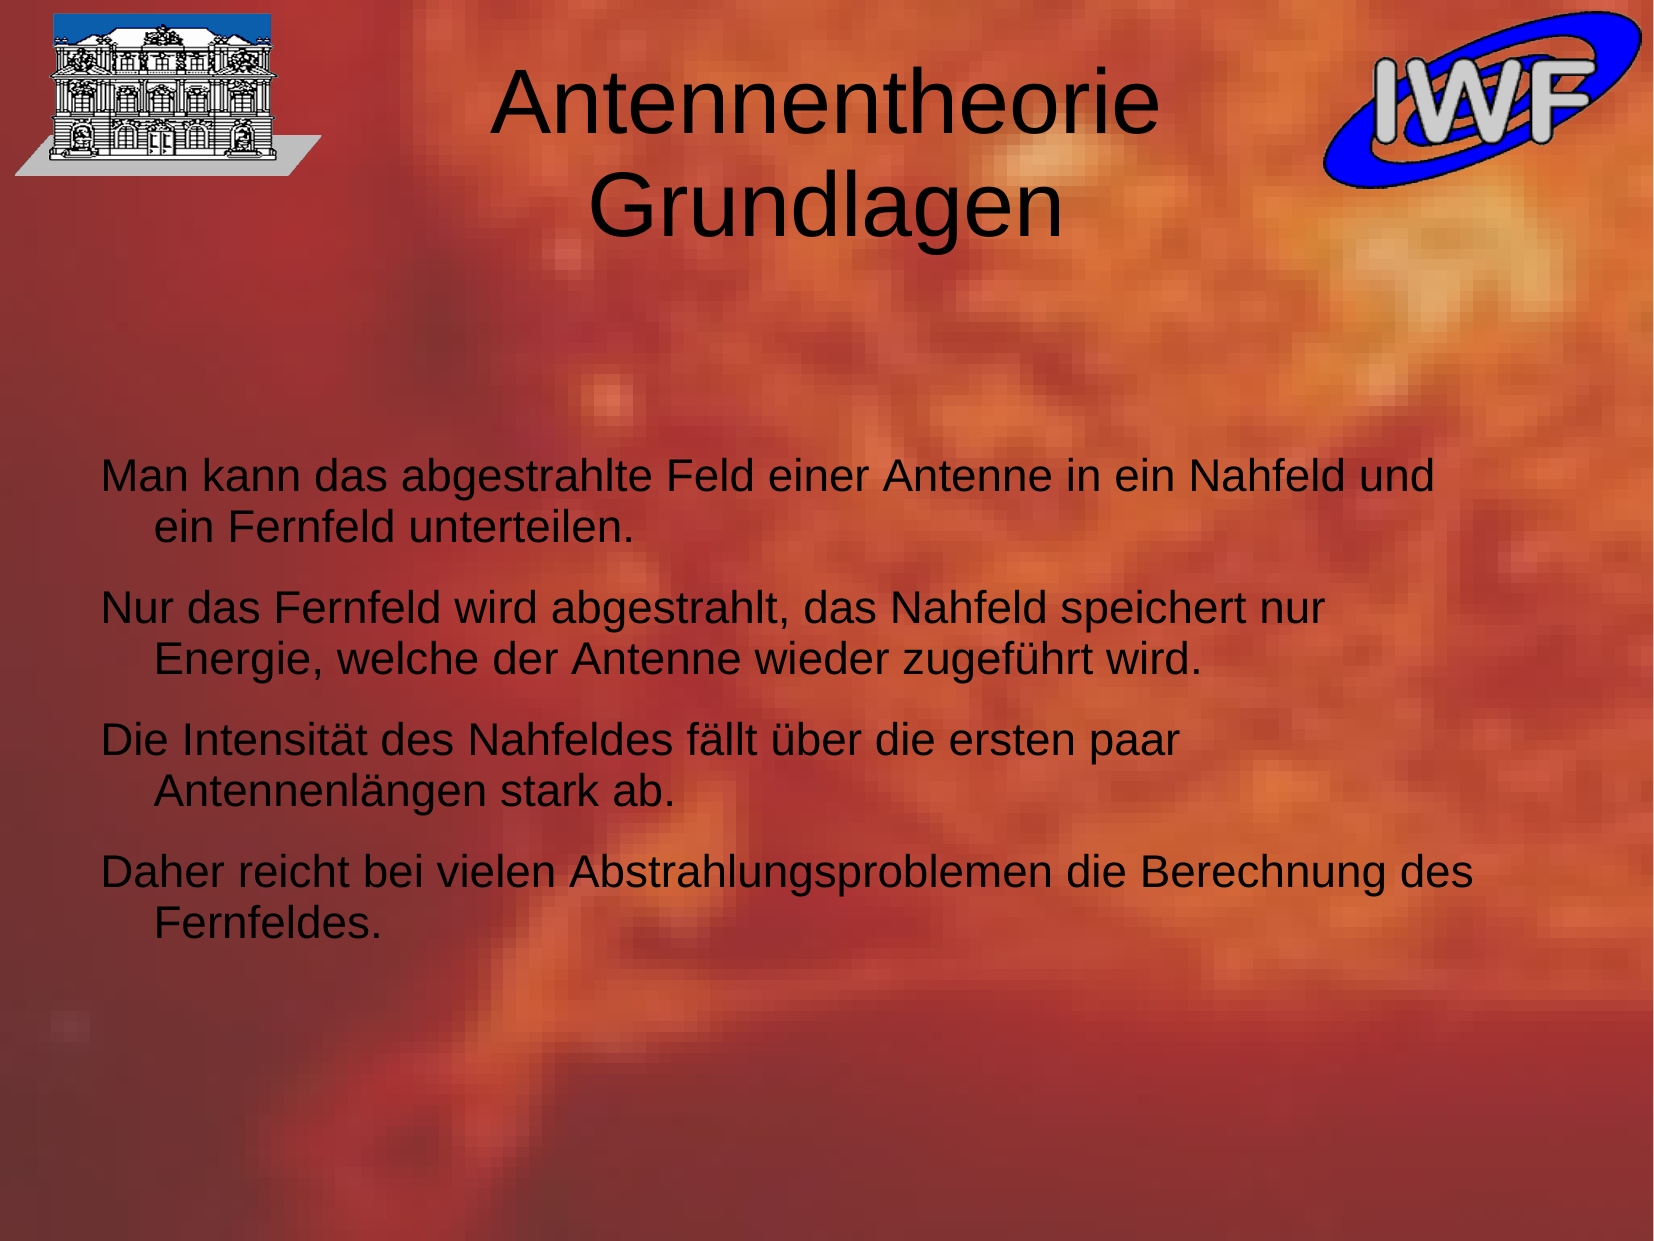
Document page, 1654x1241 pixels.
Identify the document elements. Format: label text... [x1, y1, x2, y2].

title Antennentheorie Grundlagen [82, 49, 1571, 257]
list Man kann das abgestrahlte Feld einer Antenne in ein Nahfeld und ein Fernfeld unterteilen. Nur das Fernfeld wird abgestrahlt, das Nahfeld speichert nur Energie, welche der Antenne wieder zugeführt wird. Die Intensität des Nahfeldes fällt über die ersten paar Antennenlängen stark ab. Daher reicht bei vielen Abstrahlungsproblemen die Berechnung des Fernfeldes. [82, 449, 1506, 947]
picture [0, 0, 1654, 1241]
